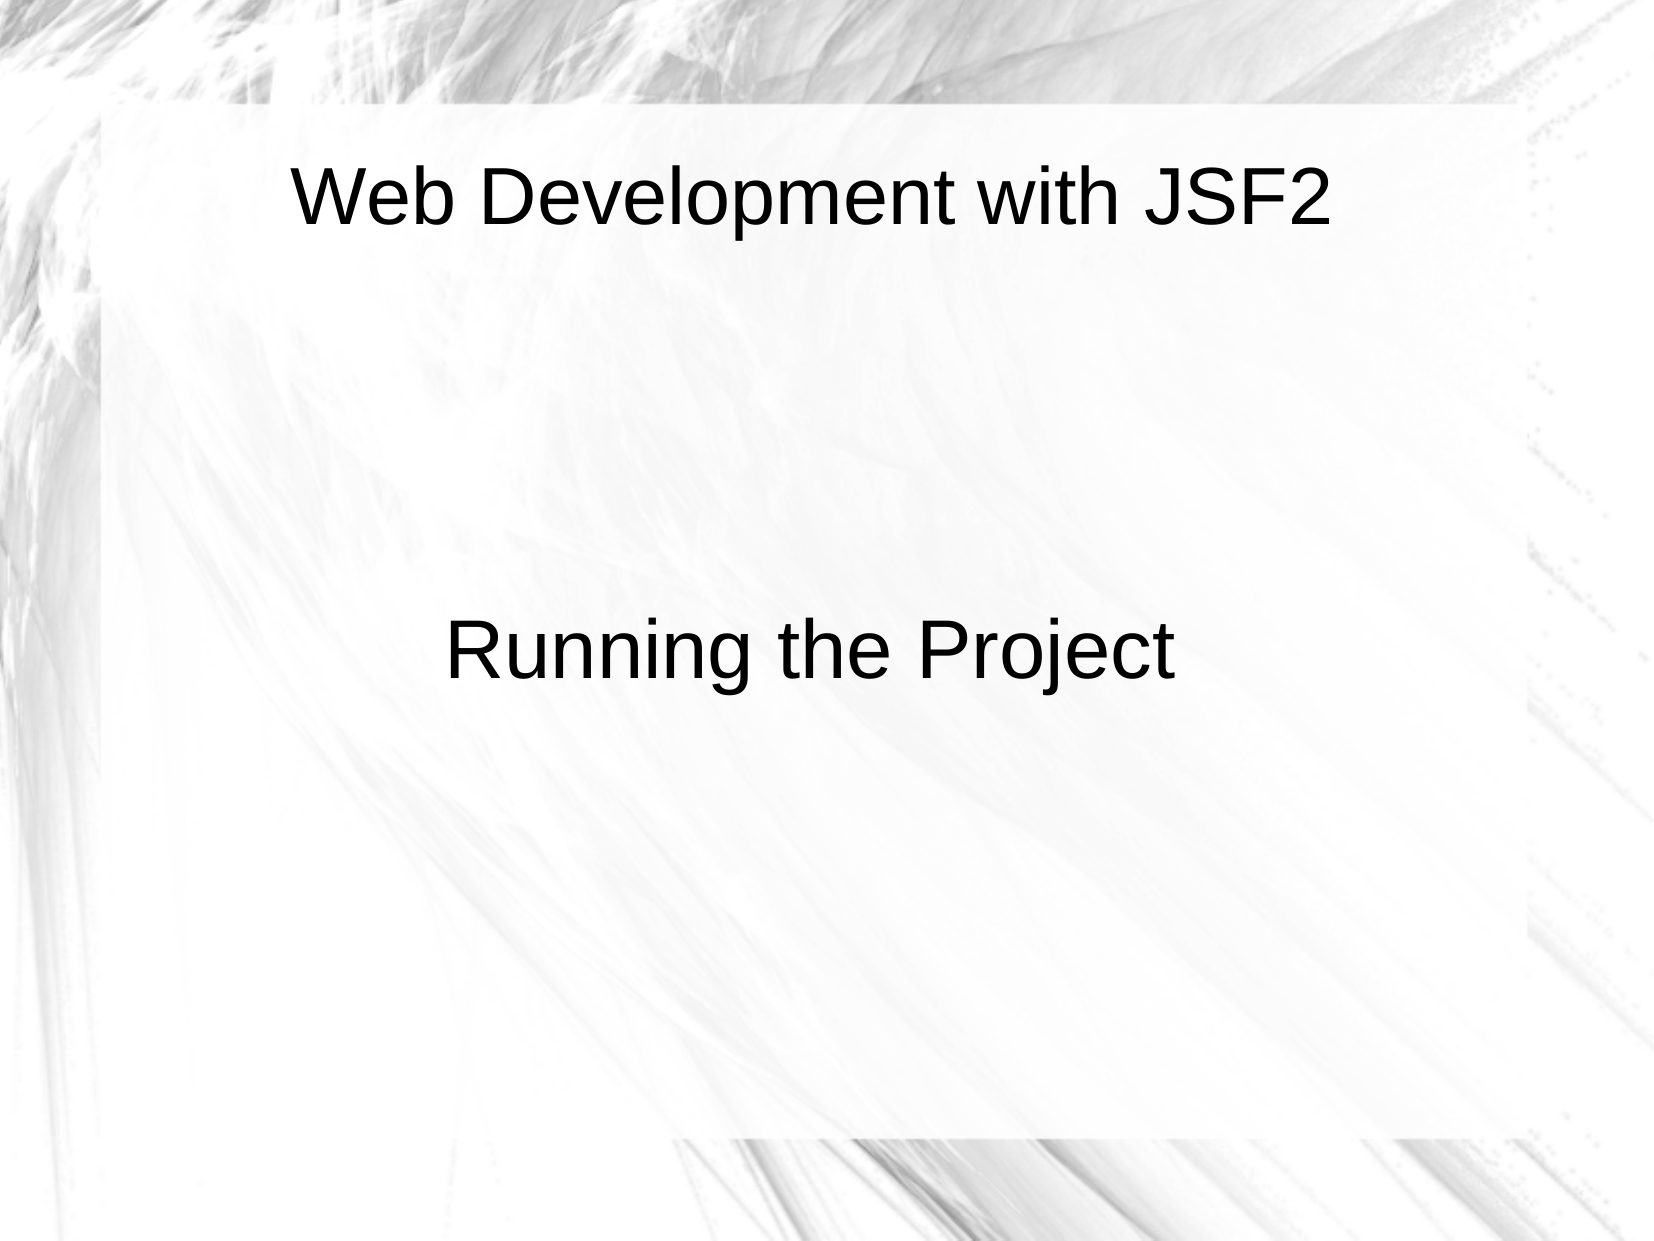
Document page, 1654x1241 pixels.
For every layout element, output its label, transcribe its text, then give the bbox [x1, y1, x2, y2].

subtitle Running the Project [82, 290, 1538, 1010]
picture [0, 0, 1654, 1241]
title Web Development with JSF2 [118, 112, 1506, 281]
